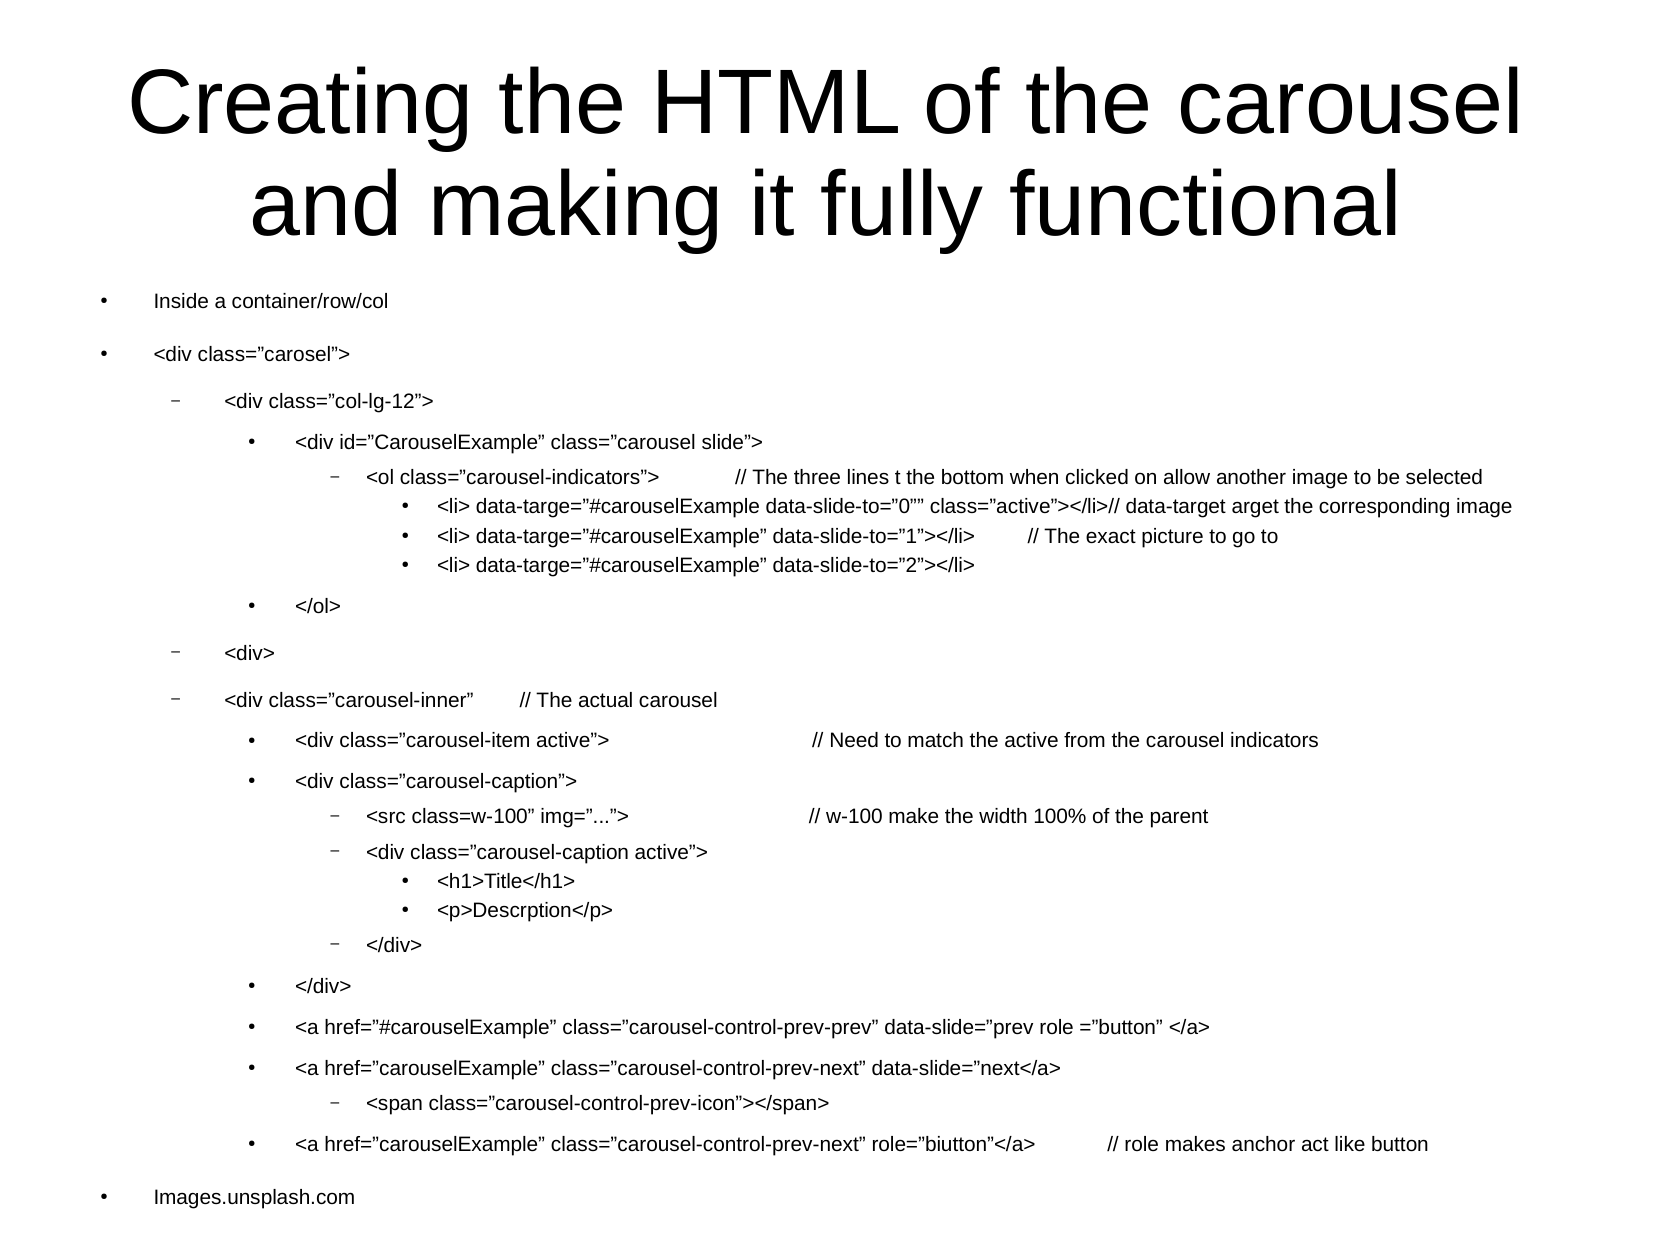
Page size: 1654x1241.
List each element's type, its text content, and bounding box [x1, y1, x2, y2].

list Inside a container/row/col <div class=”carosel”> <div class=”col-lg-12”> <div id=”CarouselExample” class=”carousel slide”> <ol class=”carousel-indicators”> // The three lines t the bottom when clicked on allow another image to be selected <li> data-targe=”#carouselExample data-slide-to=”0”” class=”active”></li>// data-target arget the corresponding image <li> data-targe=”#carouselExample” data-slide-to=”1”></li> // The exact picture to go to <li> data-targe=”#carouselExample” data-slide-to=”2”></li> </ol> <div> <div class=”carousel-inner” // The actual carousel <div class=”carousel-item active”> // Need to match the active from the carousel indicators <div class=”carousel-caption”> <src class=w-100” img=”...”> // w-100 make the width 100% of the parent <div class=”carousel-caption active”> <h1>Title</h1> <p>Descrption</p> </div> </div> <a href=”#carouselExample” class=”carousel-control-prev-prev” data-slide=”prev role =”button” </a> <a href=”carouselExample” class=”carousel-control-prev-next” data-slide=”next</a> <span class=”carousel-control-prev-icon”></span> <a href=”carouselExample” class=”carousel-control-prev-next” role=”biutton”</a> // role makes anchor act like button Images.unsplash.com [82, 290, 1571, 1217]
title Creating the HTML of the carousel and making it fully functional [82, 49, 1571, 257]
